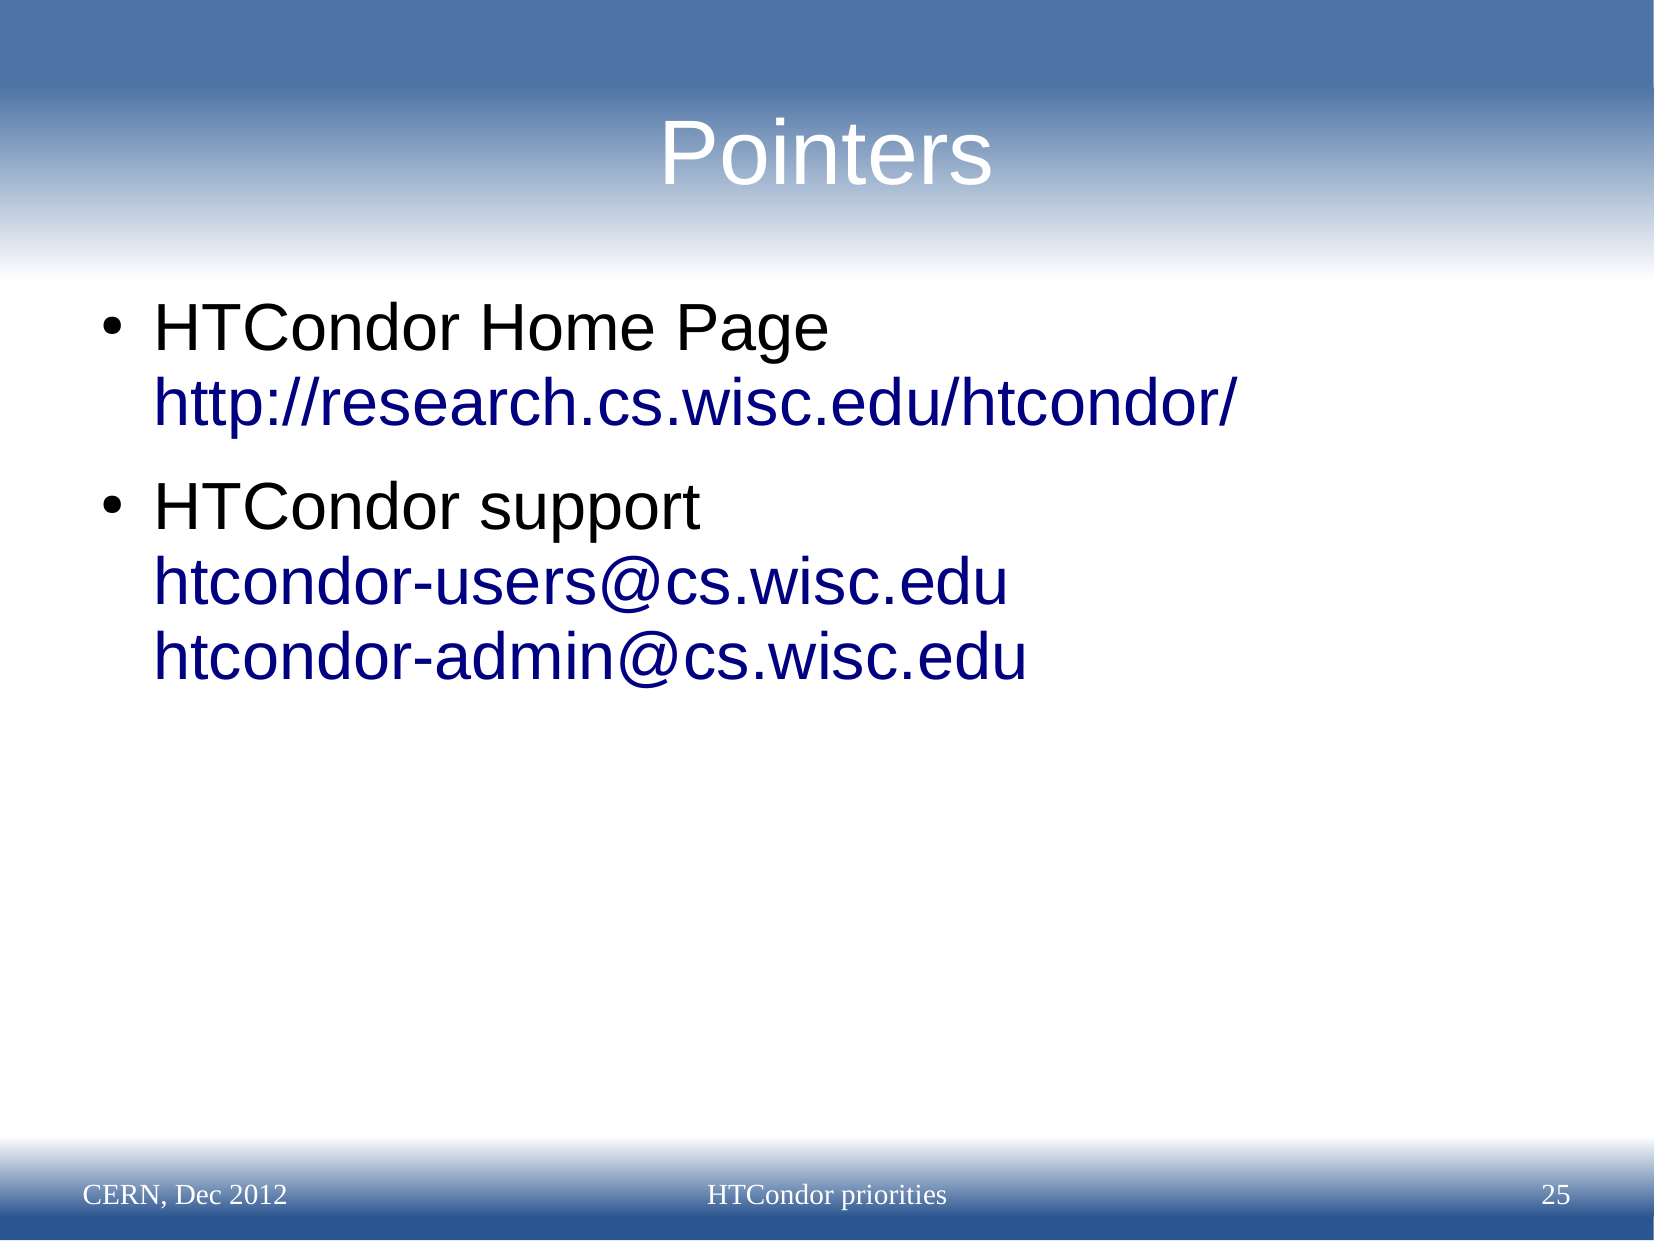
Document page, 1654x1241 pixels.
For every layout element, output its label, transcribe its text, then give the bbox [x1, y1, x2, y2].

title Pointers [82, 56, 1571, 250]
list HTCondor Home Pagehttp://research.cs.wisc.edu/htcondor/ HTCondor support htcondor-users@cs.wisc.edu htcondor-admin@cs.wisc.edu [82, 290, 1571, 1109]
